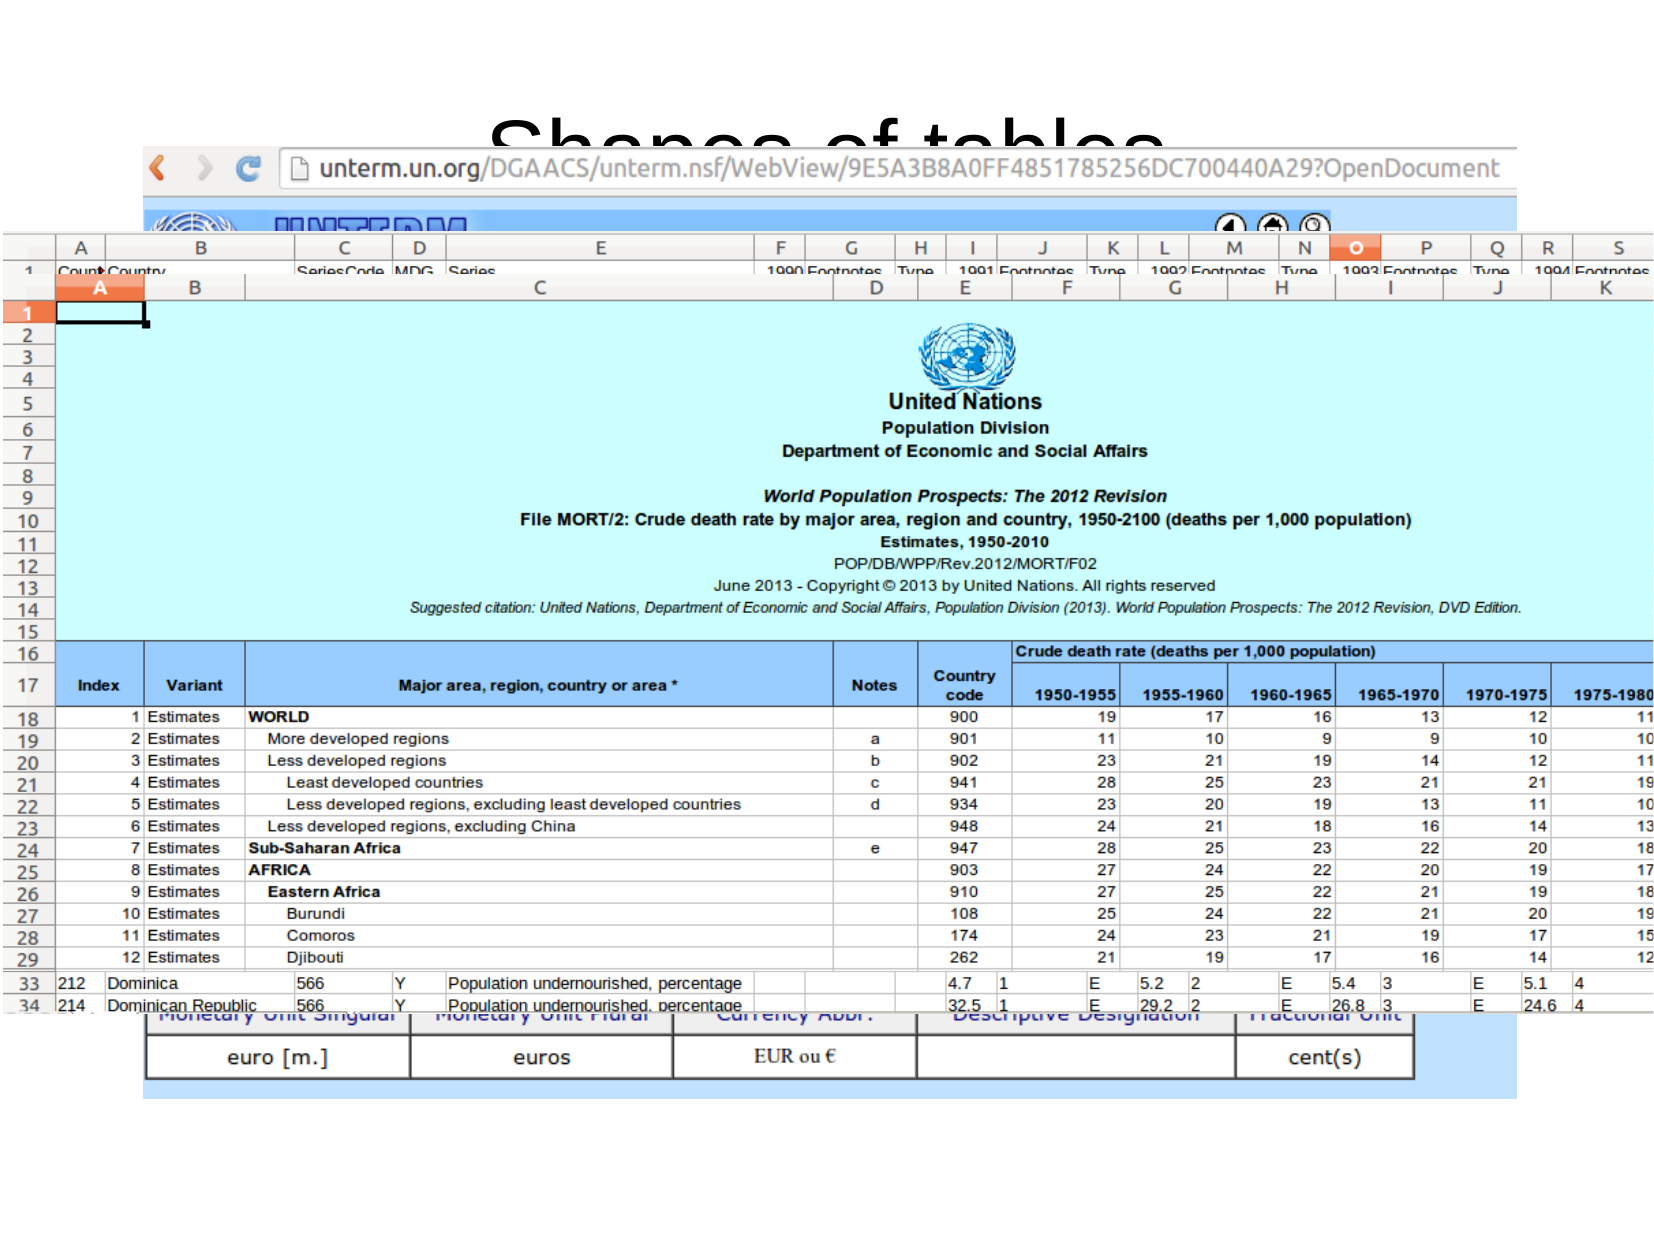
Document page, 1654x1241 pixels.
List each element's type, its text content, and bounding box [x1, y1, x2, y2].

title Shapes of tables [82, 49, 1571, 231]
picture [3, 146, 1654, 1099]
